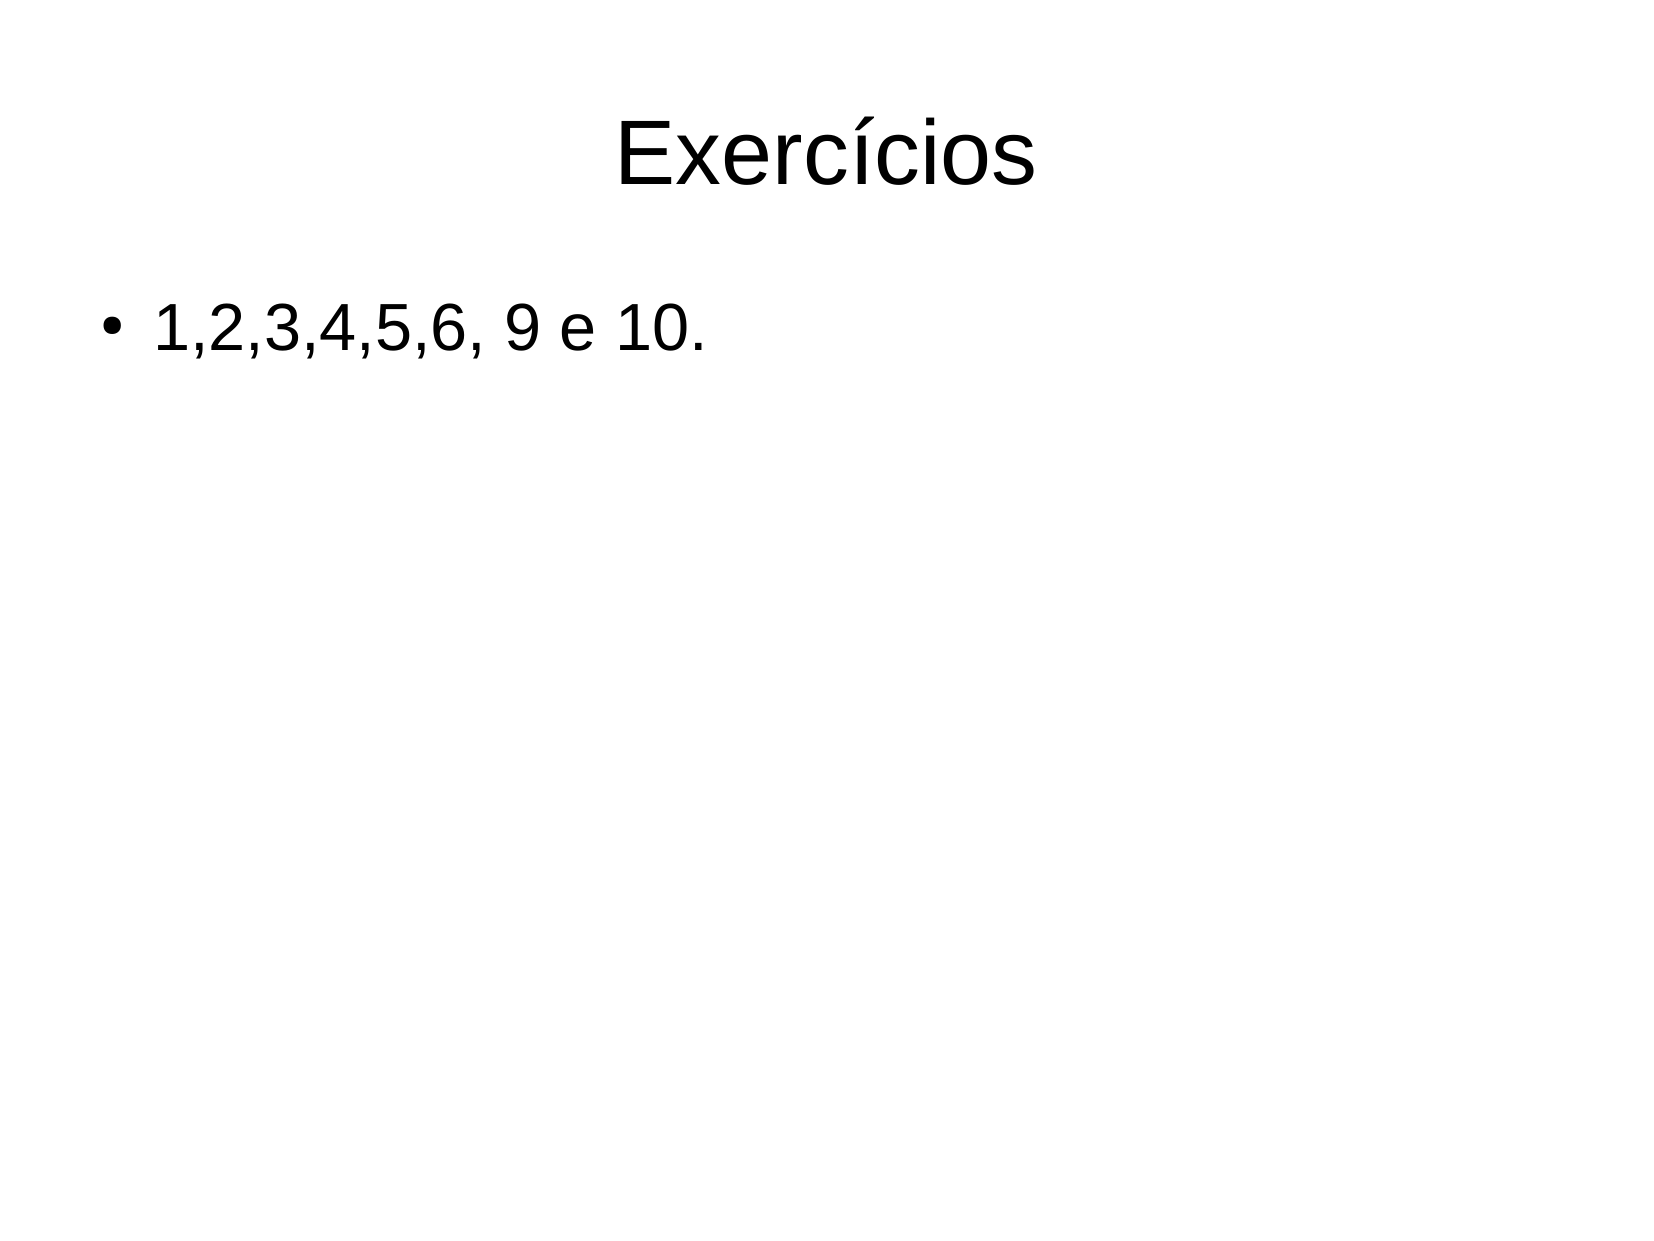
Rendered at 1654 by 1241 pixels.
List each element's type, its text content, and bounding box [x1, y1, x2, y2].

list 1,2,3,4,5,6, 9 e 10. [82, 290, 1538, 1010]
title Exercícios [82, 49, 1571, 257]
